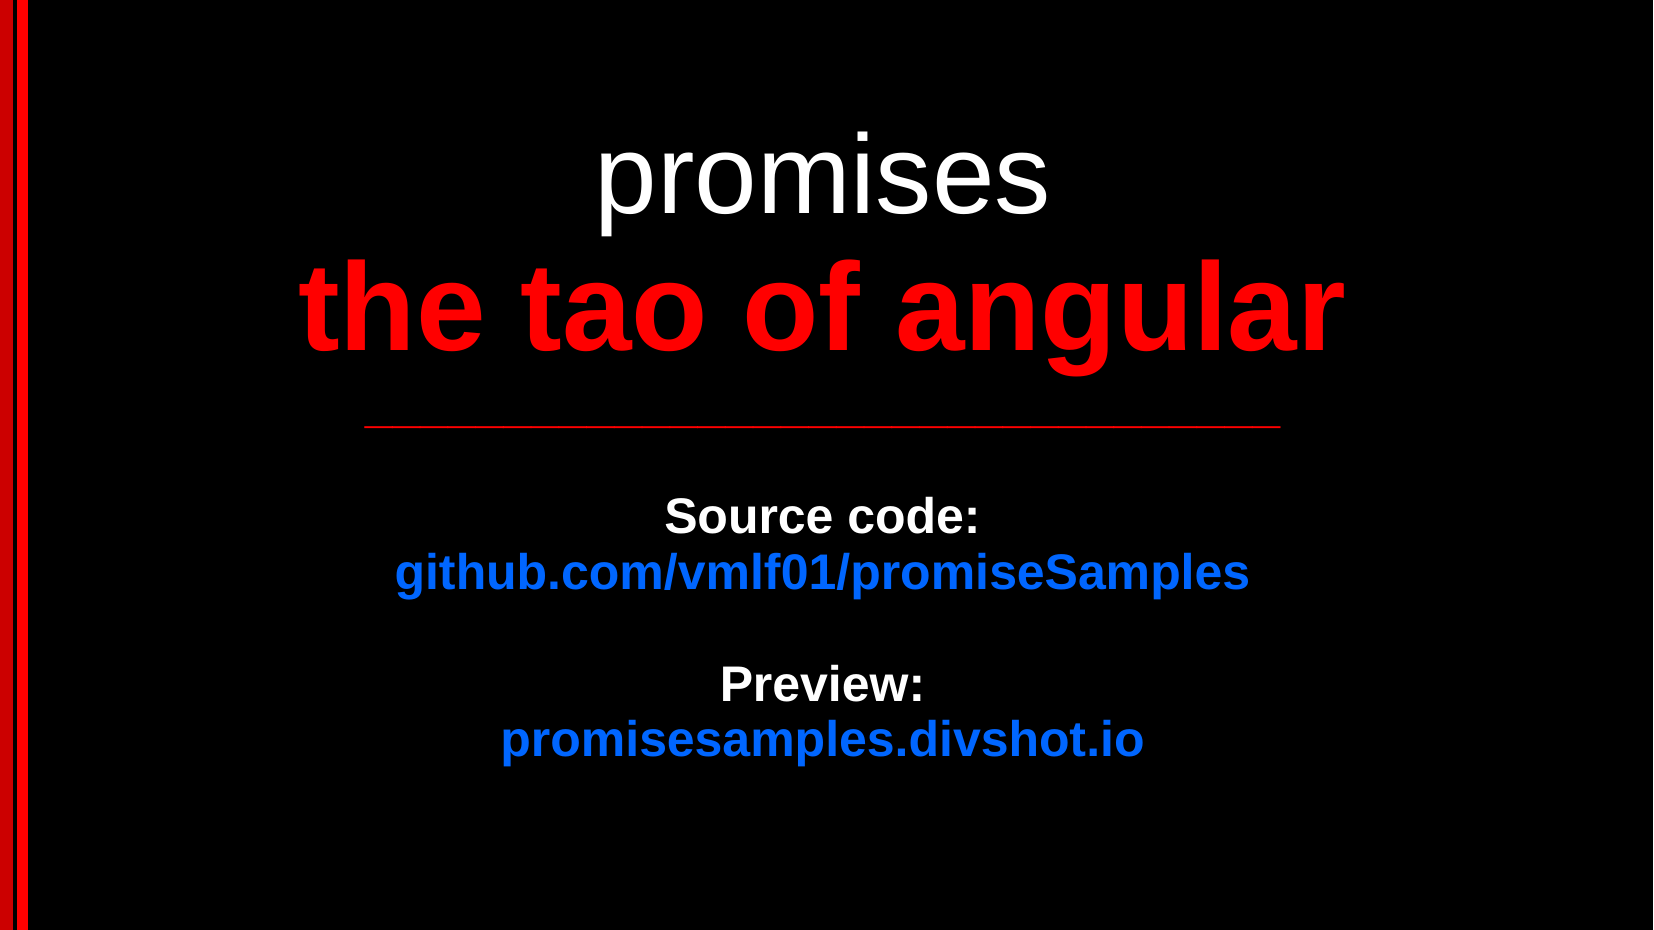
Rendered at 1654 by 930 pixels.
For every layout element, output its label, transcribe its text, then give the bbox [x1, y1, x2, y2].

subtitle promises the tao of angular _________________________________ Source code: github.com/vmlf01/promiseSamples Preview: promisesamples.divshot.io [78, 89, 1567, 846]
